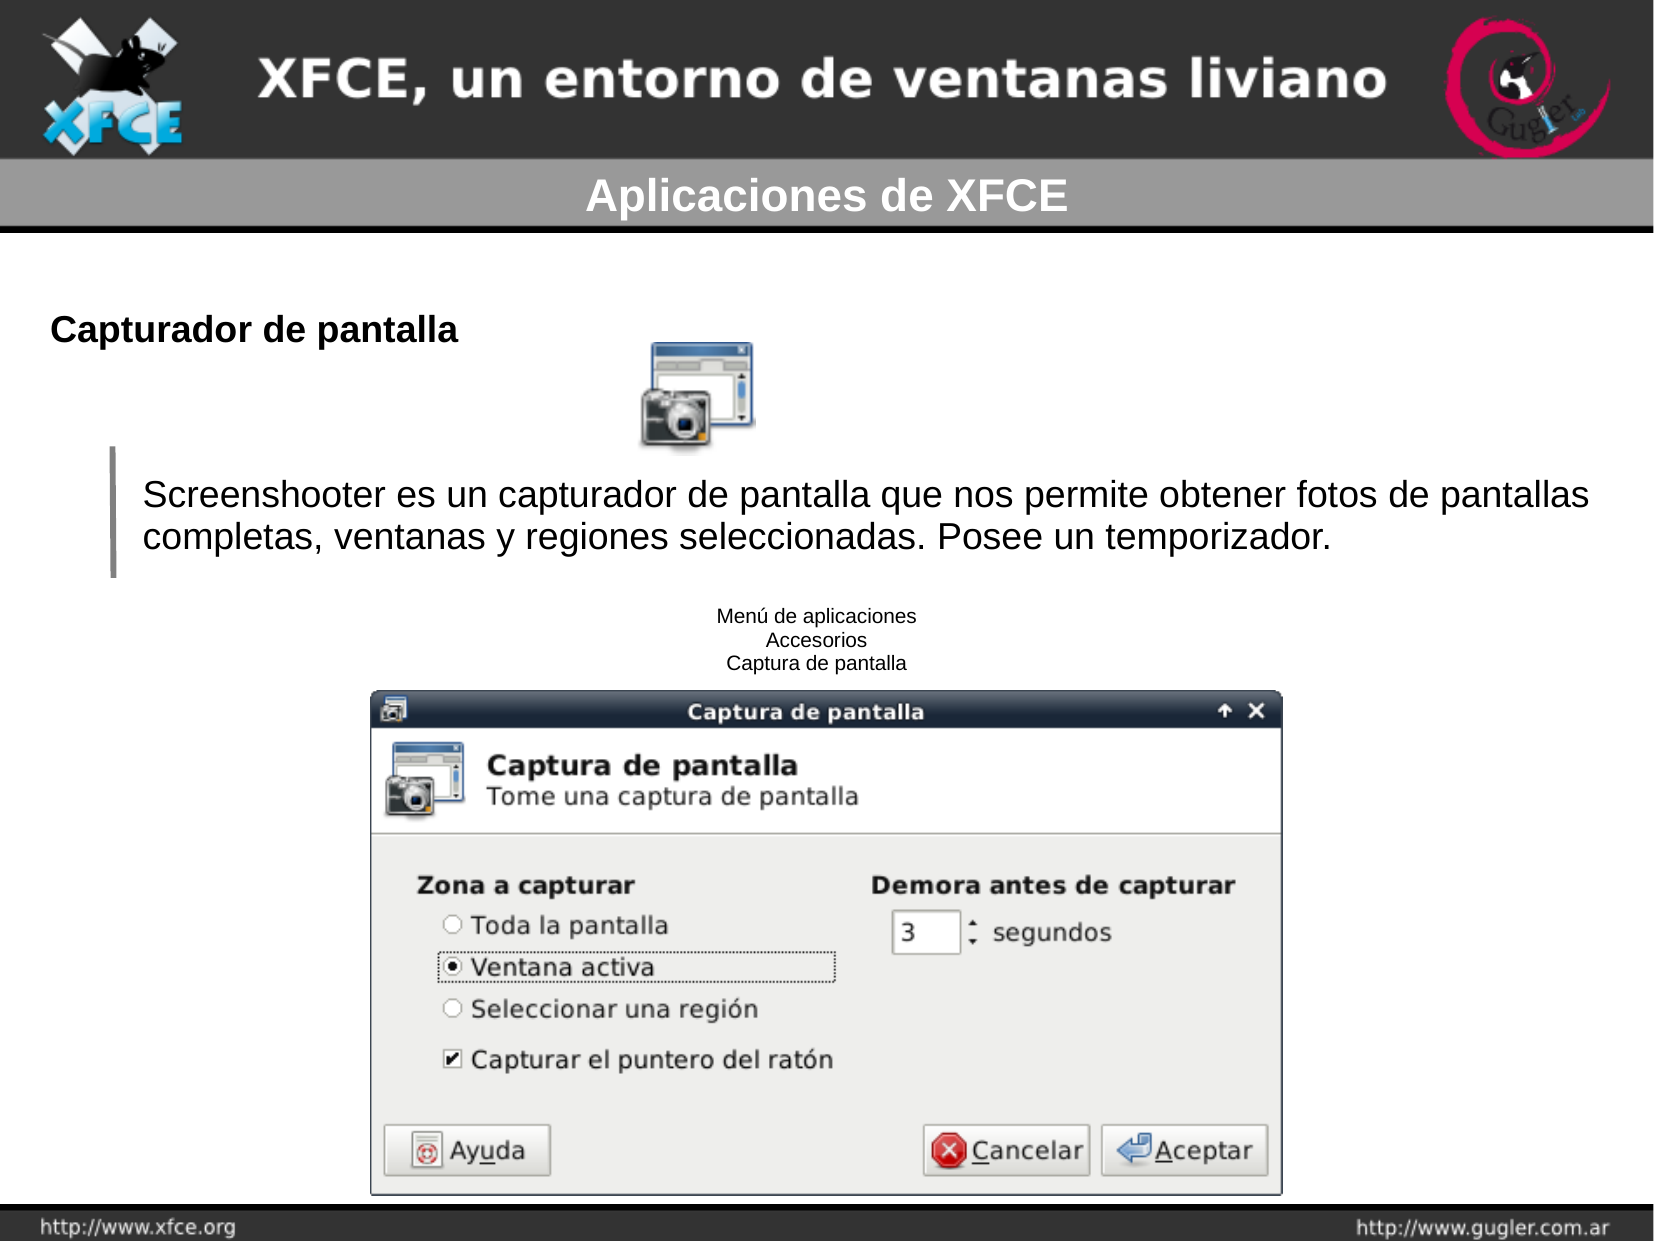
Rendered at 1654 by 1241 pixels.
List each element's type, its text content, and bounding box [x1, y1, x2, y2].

picture [0, 0, 1654, 162]
text_box Aplicaciones de XFCE [0, 162, 1654, 229]
picture [637, 359, 756, 456]
text_box Menú de aplicaciones Accesorios Captura de pantalla [584, 597, 1050, 683]
text_box Capturador de pantalla [35, 301, 1630, 359]
picture [0, 229, 1654, 234]
text_box Screenshooter es un capturador de pantalla que nos permite obtener fotos de pantallas completas, ventanas y regiones seleccionadas. Posee un temporizador. [127, 466, 1613, 566]
picture [0, 1204, 1654, 1241]
picture [370, 690, 1283, 1196]
